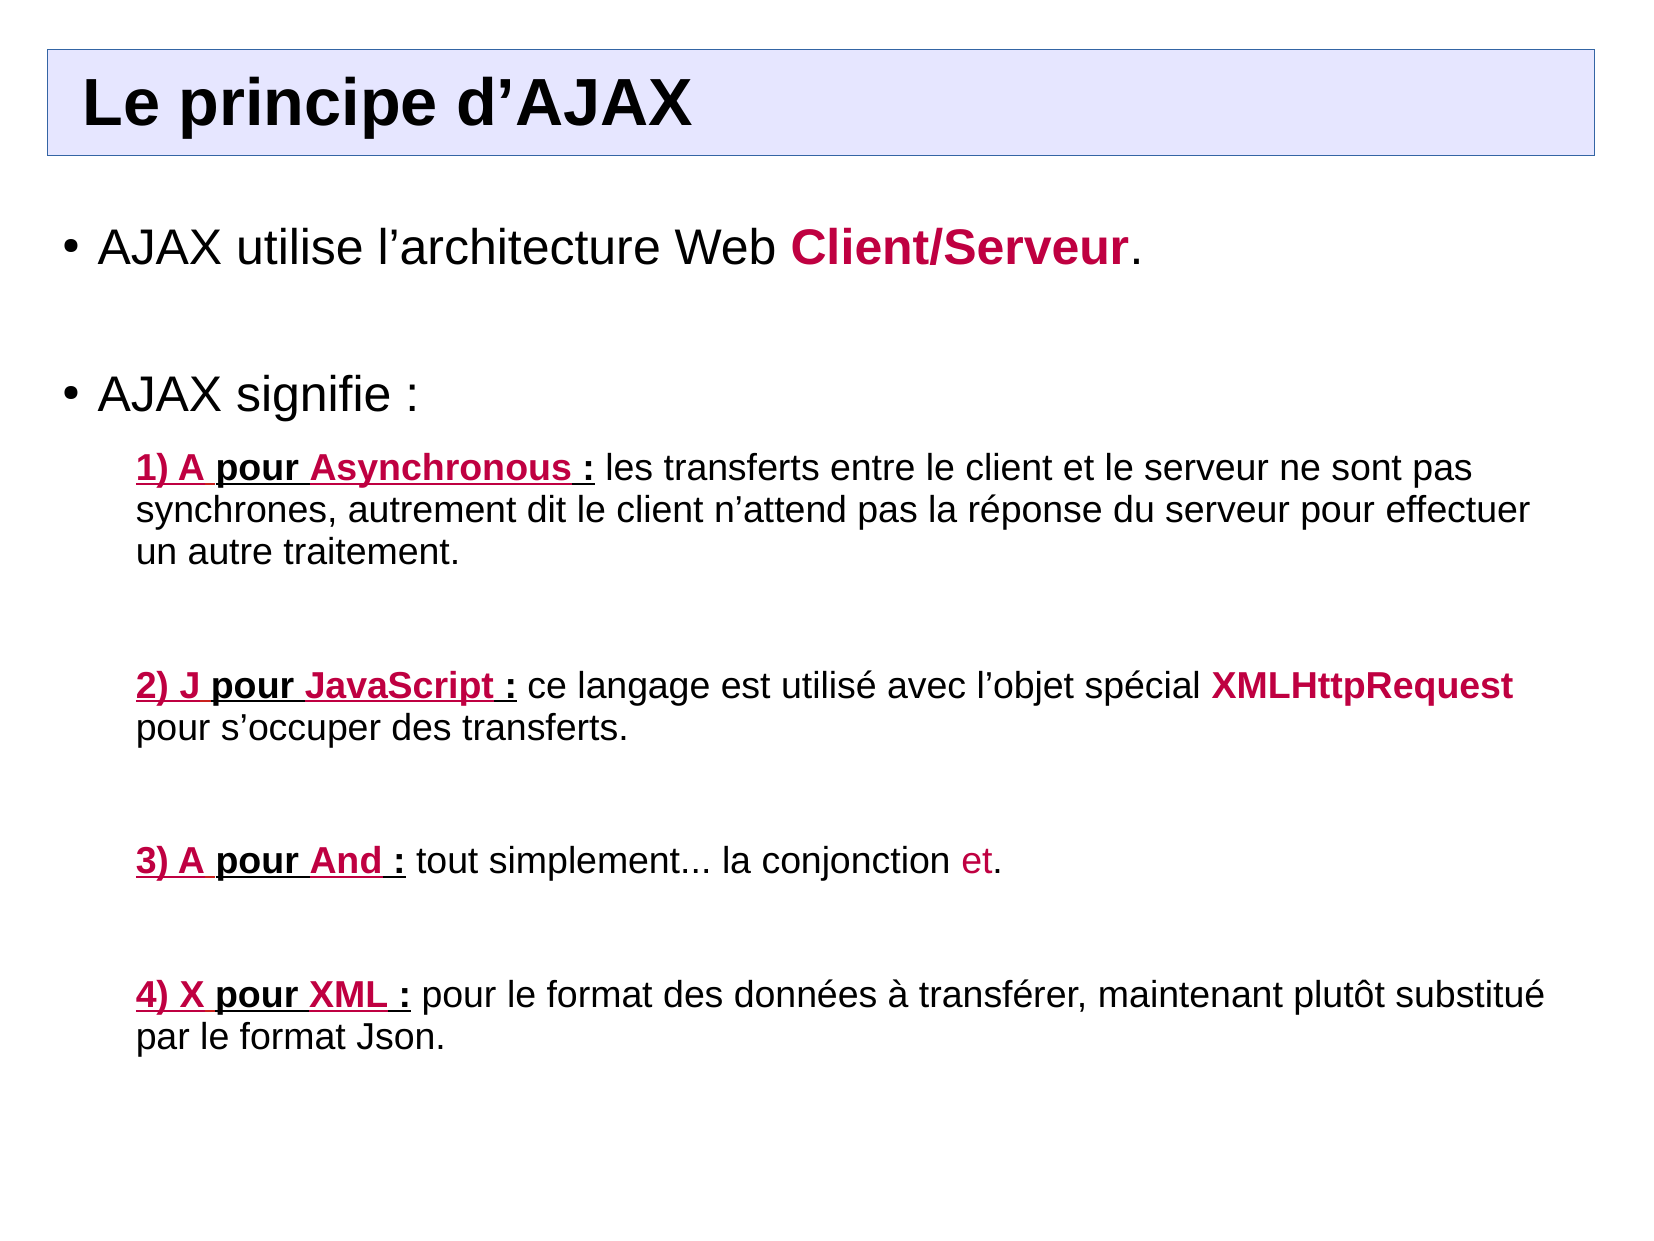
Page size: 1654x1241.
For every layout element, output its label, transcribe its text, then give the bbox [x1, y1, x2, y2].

text_box [1571, 49, 1595, 156]
title Le principe d’AJAX [82, 49, 1571, 156]
text_box [47, 49, 82, 156]
text_box AJAX utilise l’architecture Web Client/Serveur. AJAX signifie : 1) A pour Asynchronous : les transferts entre le client et le serveur ne sont pas synchrones, autrement dit le client n’attend pas la réponse du serveur pour effectuer un autre traitement. 2) J pour JavaScript : ce langage est utilisé avec l’objet spécial XMLHttpRequest pour s’occuper des transferts. 3) A pour And : tout simplement... la conjonction et. 4) X pour XML : pour le format des données à transférer, maintenant plutôt substitué par le format Json. [47, 211, 1571, 1111]
